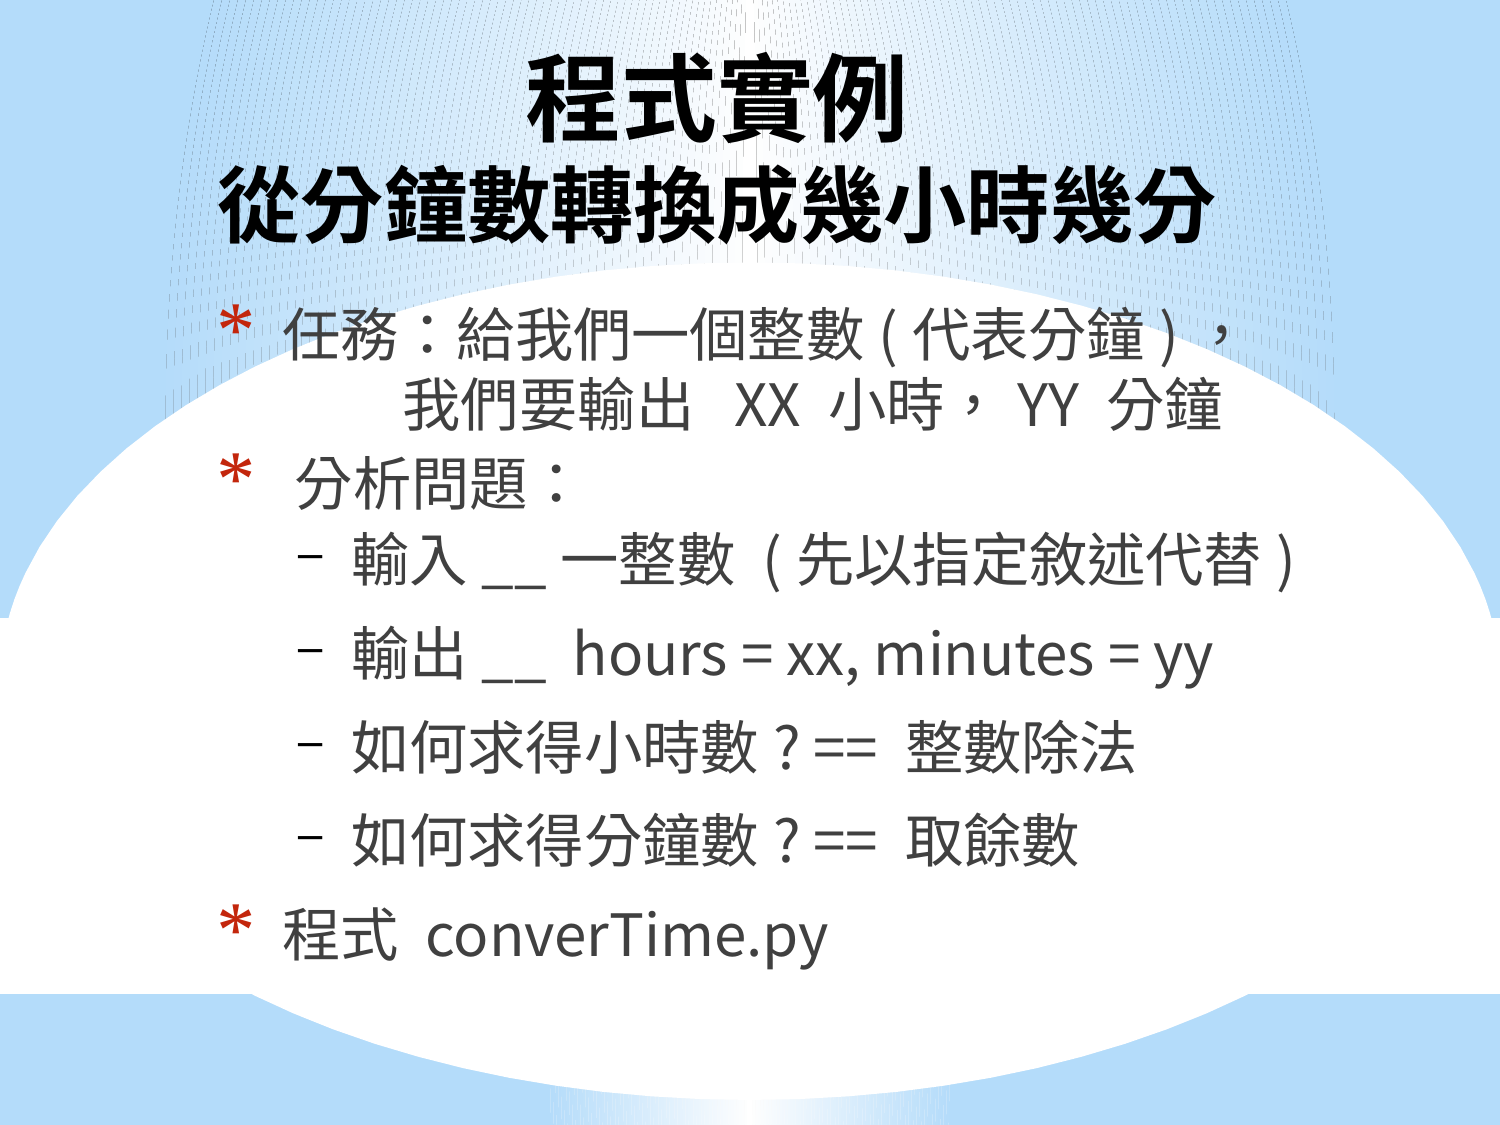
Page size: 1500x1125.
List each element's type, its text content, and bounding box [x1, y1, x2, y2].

list 任務：給我們一個整數(代表分鐘)， 我們要輸出 XX 小時，YY 分鐘 分析問題： 輸入__一整數 (先以指定敘述代替) 輸出__ hours = xx, minutes = yy 如何求得小時數? == 整數除法 如何求得分鐘數? == 取餘數 程式 converTime.py [194, 290, 1400, 1047]
title 程式實例 從分鐘數轉換成幾小時幾分 [183, 30, 1252, 219]
